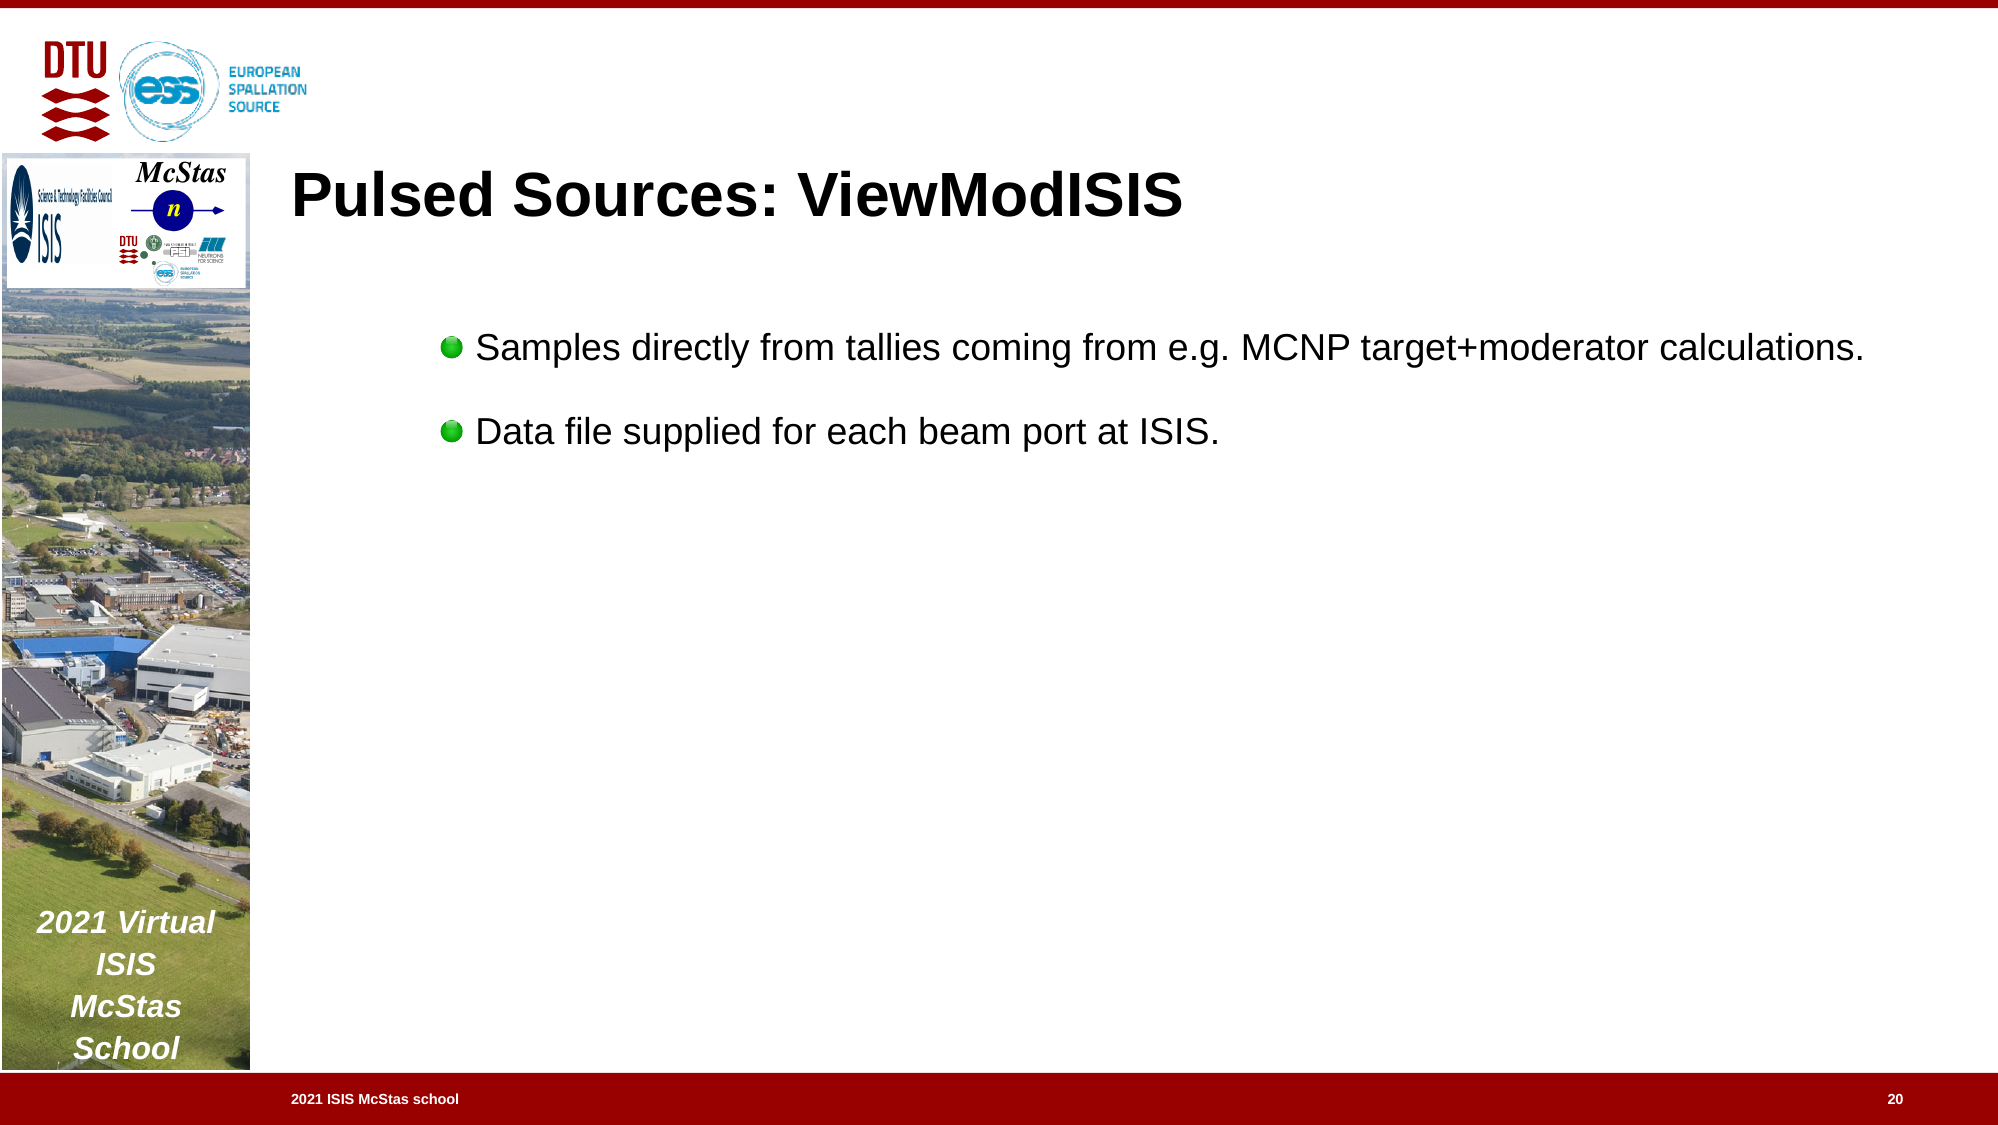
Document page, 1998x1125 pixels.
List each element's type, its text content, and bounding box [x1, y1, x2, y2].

picture [119, 41, 307, 142]
picture [2, 153, 250, 1070]
slide_number <number> [1887, 1088, 1909, 1110]
text_box Samples directly from tallies coming from e.g. MCNP target+moderator calculations. Data file supplied for each beam port at ISIS. [425, 318, 1881, 460]
title Pulsed Sources: ViewModISIS [291, 69, 1819, 230]
